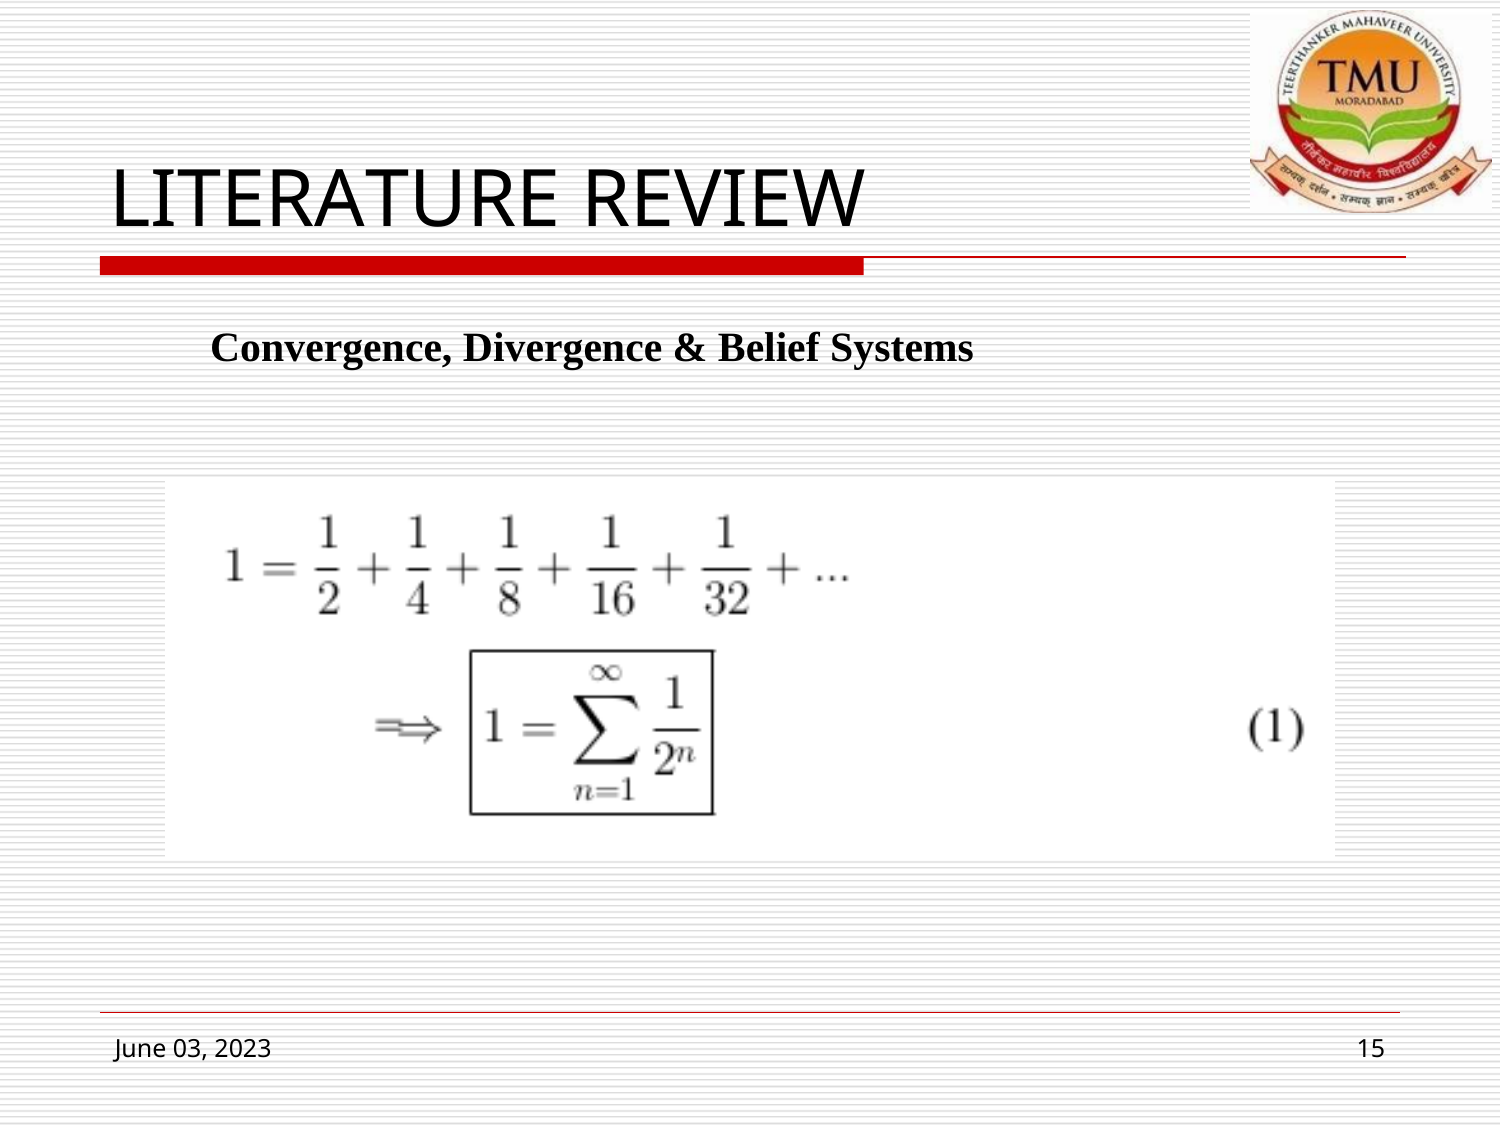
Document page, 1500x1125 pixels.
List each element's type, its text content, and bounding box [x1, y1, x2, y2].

text_box <number> [1074, 1024, 1401, 1103]
title LITERATURE REVIEW [94, 50, 1407, 250]
picture [0, 0, 1500, 1125]
text_box June 03, 2023 [99, 1024, 426, 1103]
list Convergence, Divergence & Belief Systems [117, 287, 1426, 1038]
